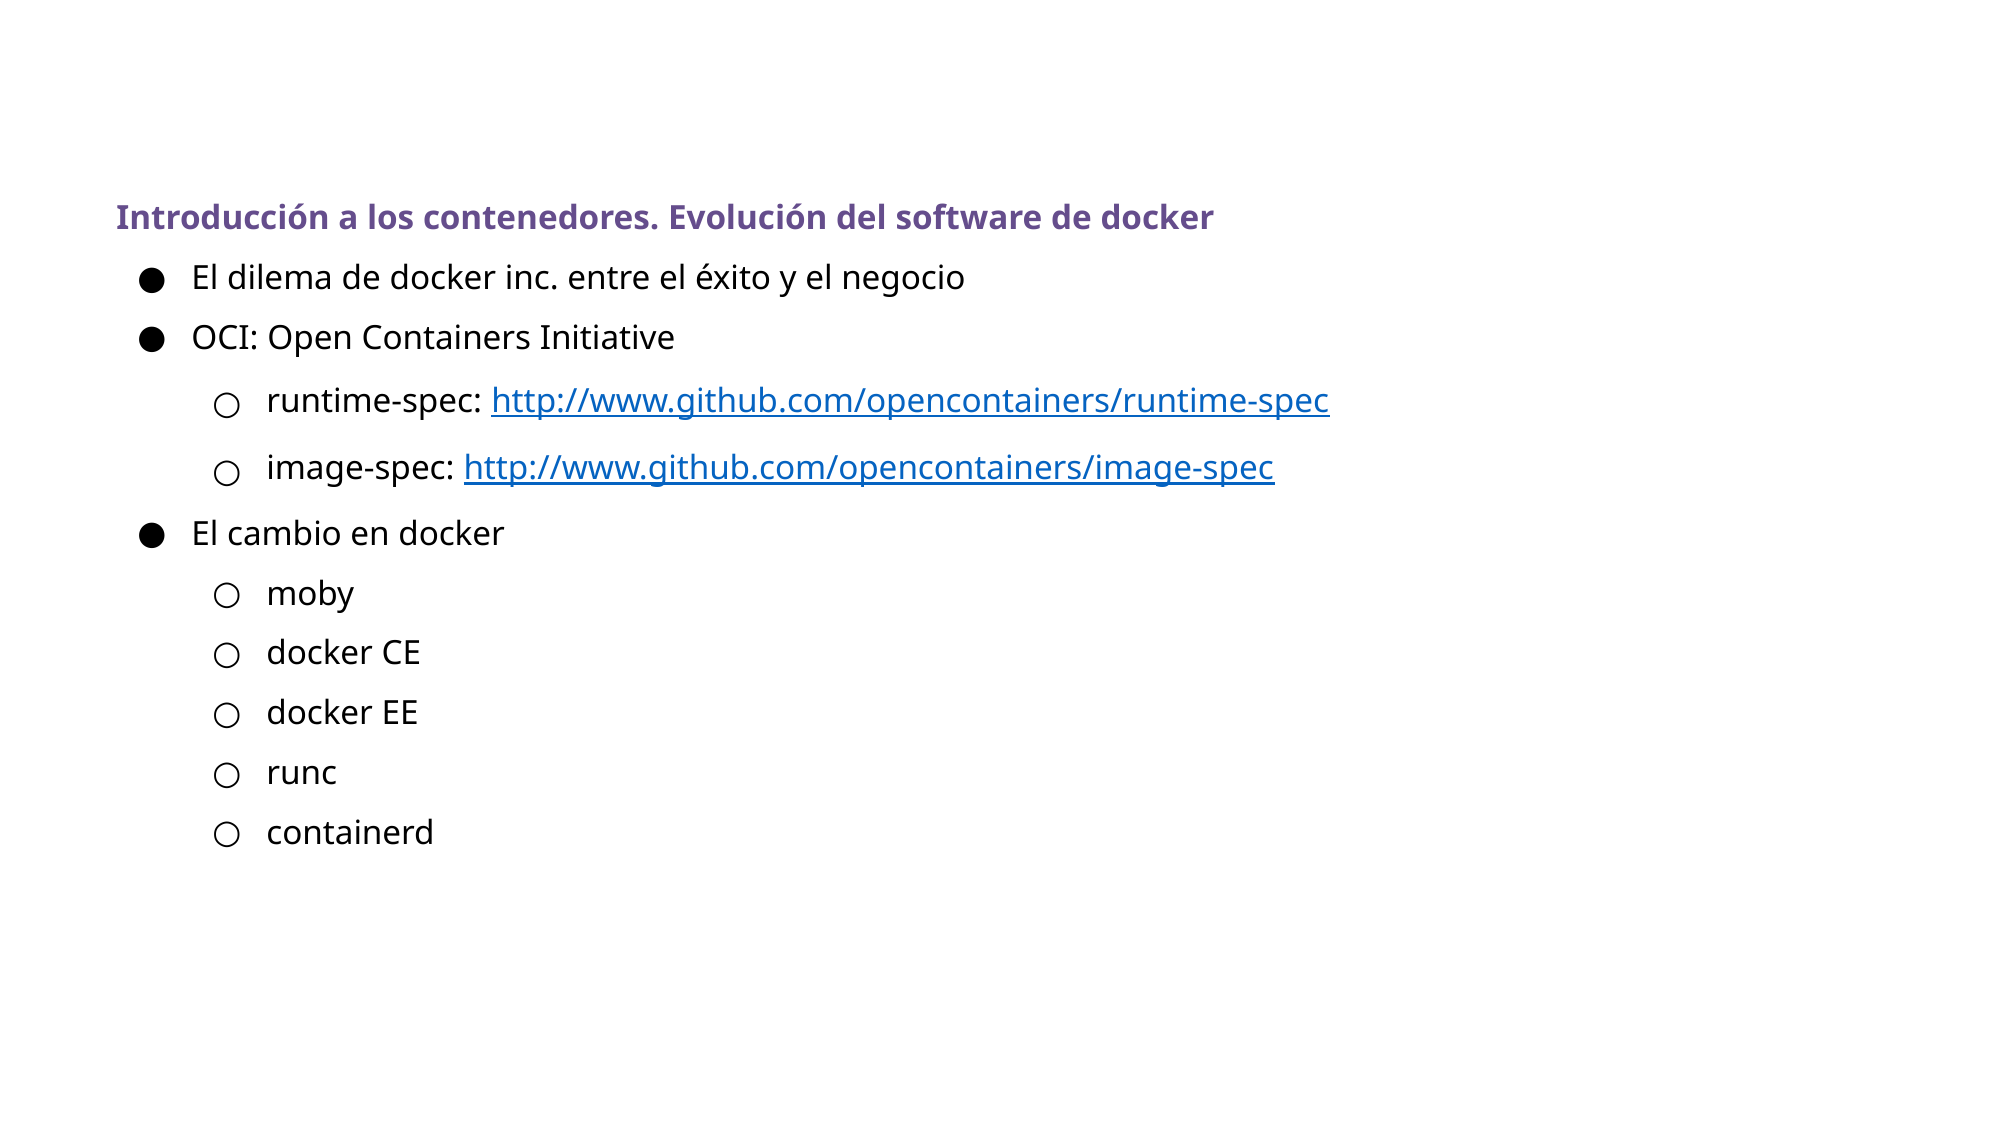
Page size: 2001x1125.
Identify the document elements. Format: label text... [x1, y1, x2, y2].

text_box Introducción a los contenedores. Evolución del software de docker El dilema de docker inc. entre el éxito y el negocio OCI: Open Containers Initiative runtime-spec: http://www.github.com/opencontainers/runtime-spec image-spec: http://www.github.com/opencontainers/image-spec El cambio en docker moby docker CE docker EE runc containerd [101, 169, 1977, 382]
